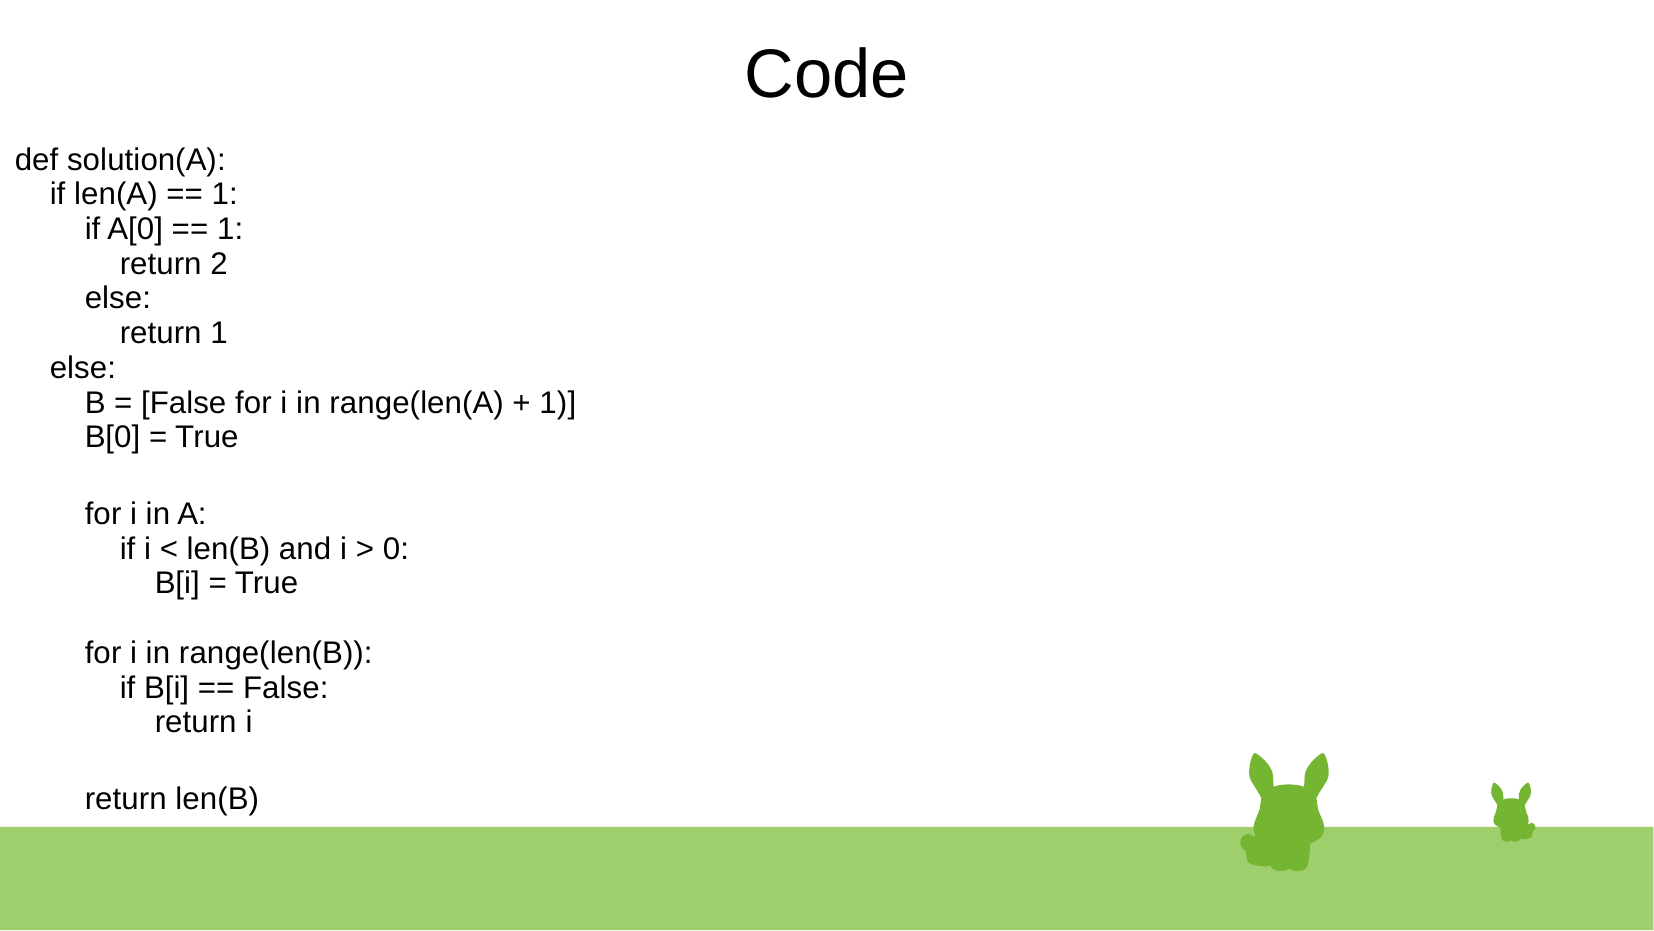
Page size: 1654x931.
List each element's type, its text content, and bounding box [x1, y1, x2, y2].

text_box def solution(A): if len(A) == 1: if A[0] == 1: return 2 else: return 1 else: B = [False for i in range(len(A) + 1)] B[0] = True for i in A: if i < len(B) and i > 0: B[i] = True for i in range(len(B)): if B[i] == False: return i return len(B) [0, 134, 1051, 824]
title Code [88, 0, 1565, 148]
